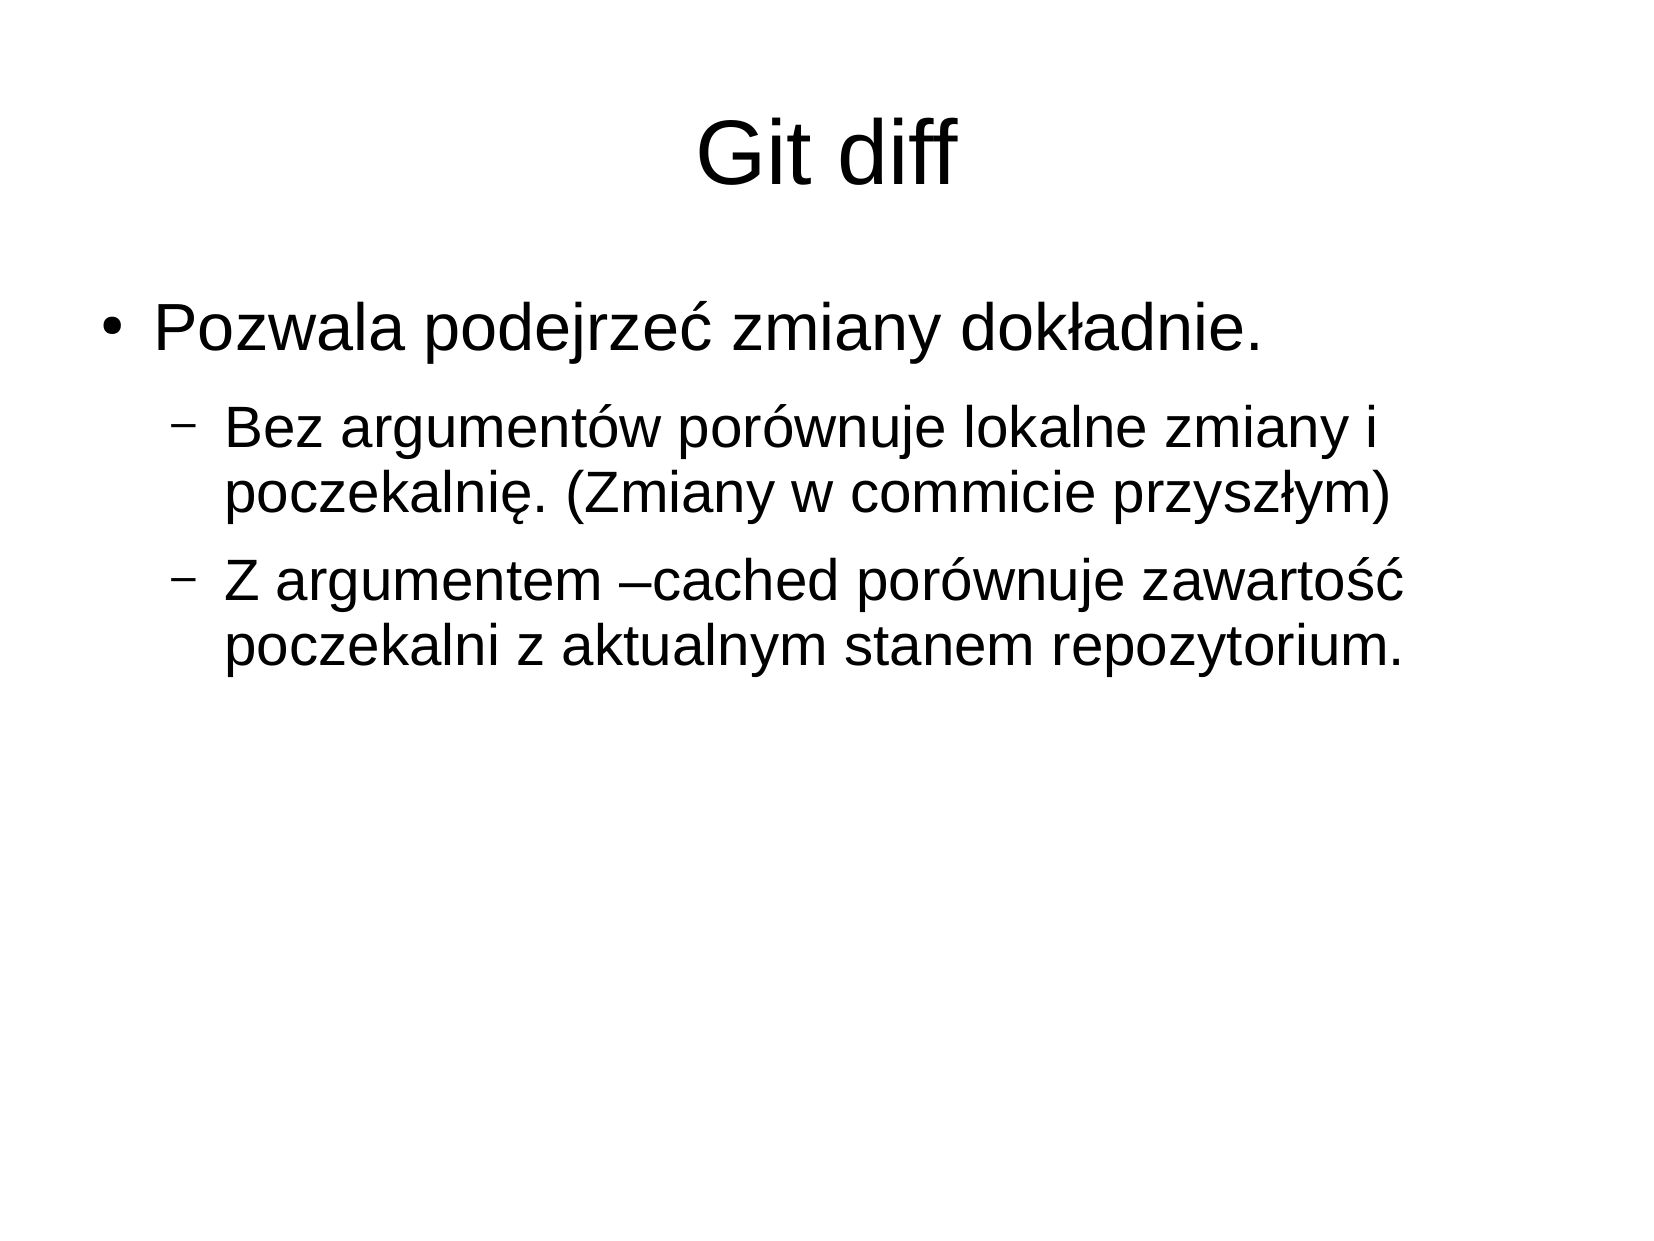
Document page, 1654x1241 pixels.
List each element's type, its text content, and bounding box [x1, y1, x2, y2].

title Git diff [82, 49, 1571, 257]
list Pozwala podejrzeć zmiany dokładnie. Bez argumentów porównuje lokalne zmiany i poczekalnię. (Zmiany w commicie przyszłym) Z argumentem –cached porównuje zawartość poczekalni z aktualnym stanem repozytorium. [82, 290, 1571, 1010]
